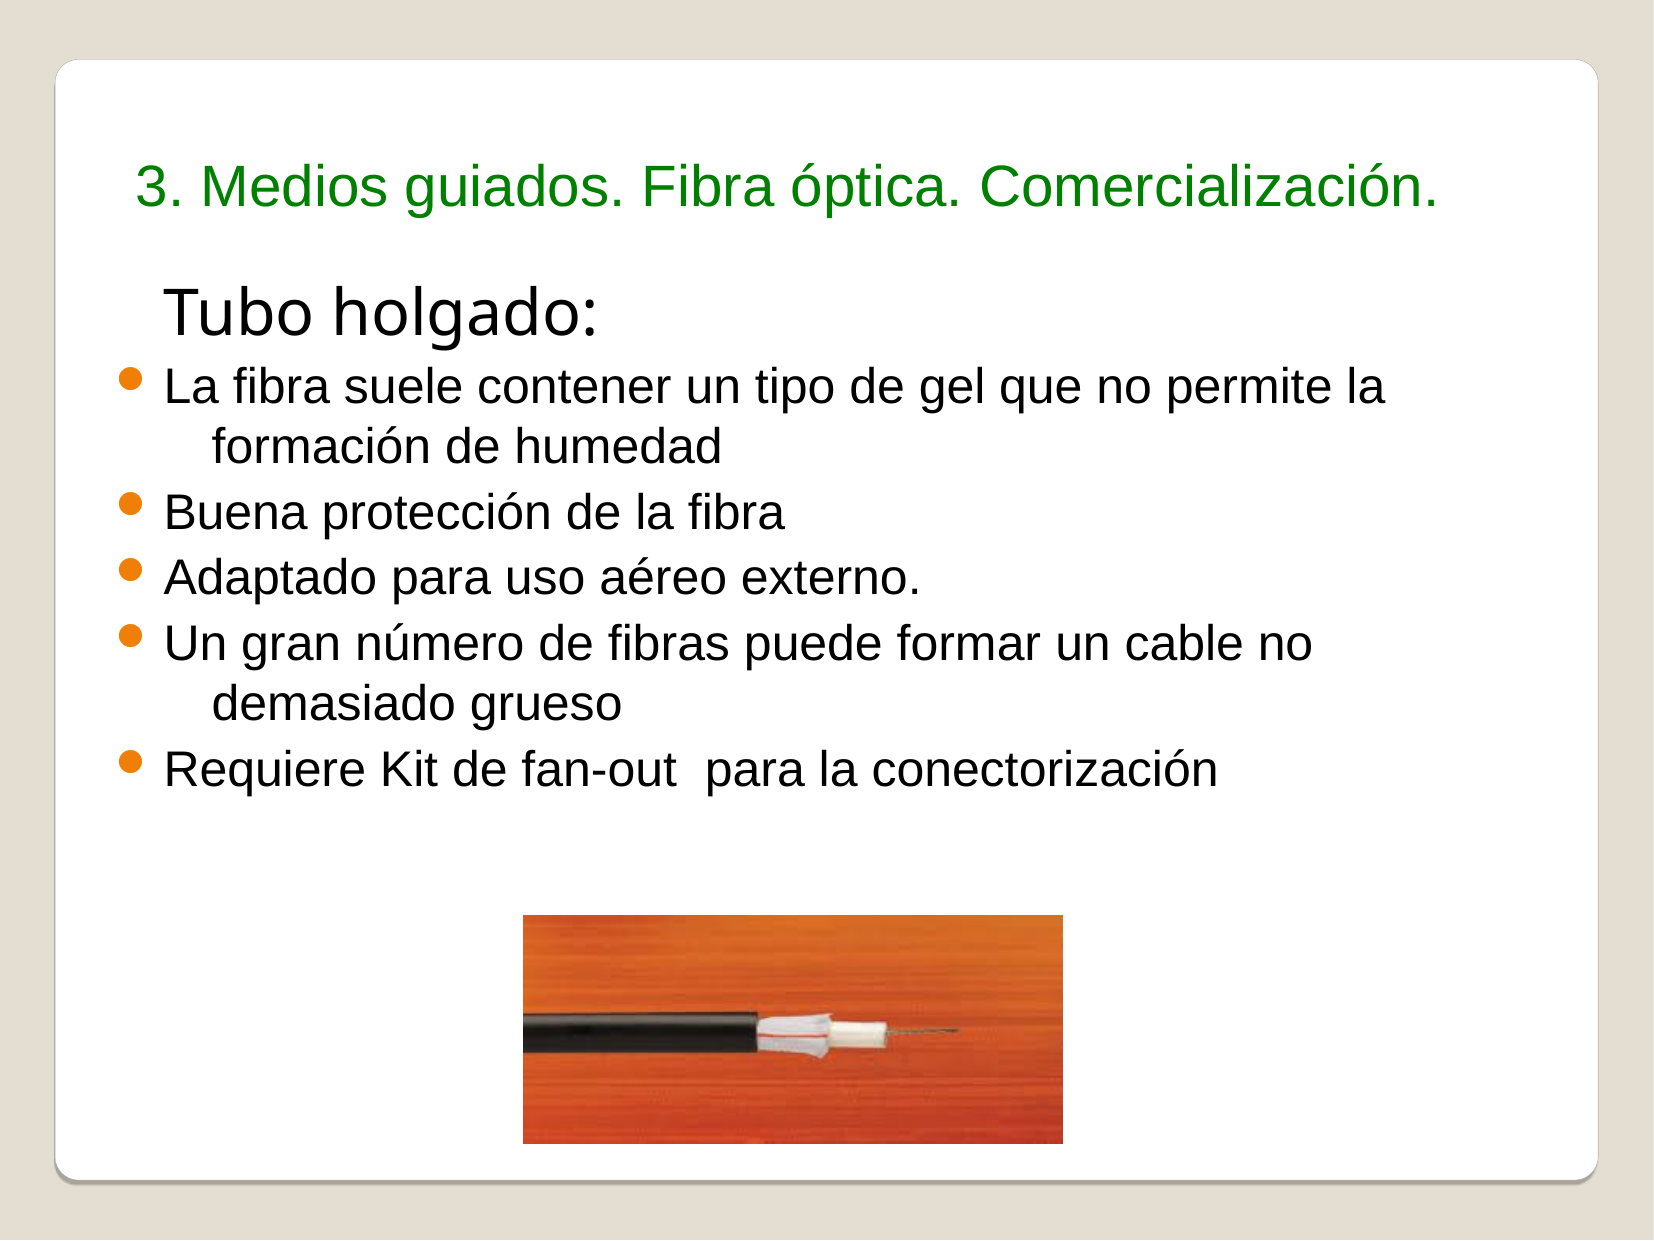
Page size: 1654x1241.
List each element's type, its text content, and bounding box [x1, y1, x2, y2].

picture [523, 915, 1063, 1144]
text_box 3. Medios guiados. Fibra óptica. Comercialización. [118, 147, 1447, 223]
list Tubo holgado: La fibra suele contener un tipo de gel que no permite la formación de humedad Buena protección de la fibra Adaptado para uso aéreo externo. Un gran número de fibras puede formar un cable no demasiado grueso Requiere Kit de fan-out para la conectorización [82, 253, 1571, 853]
